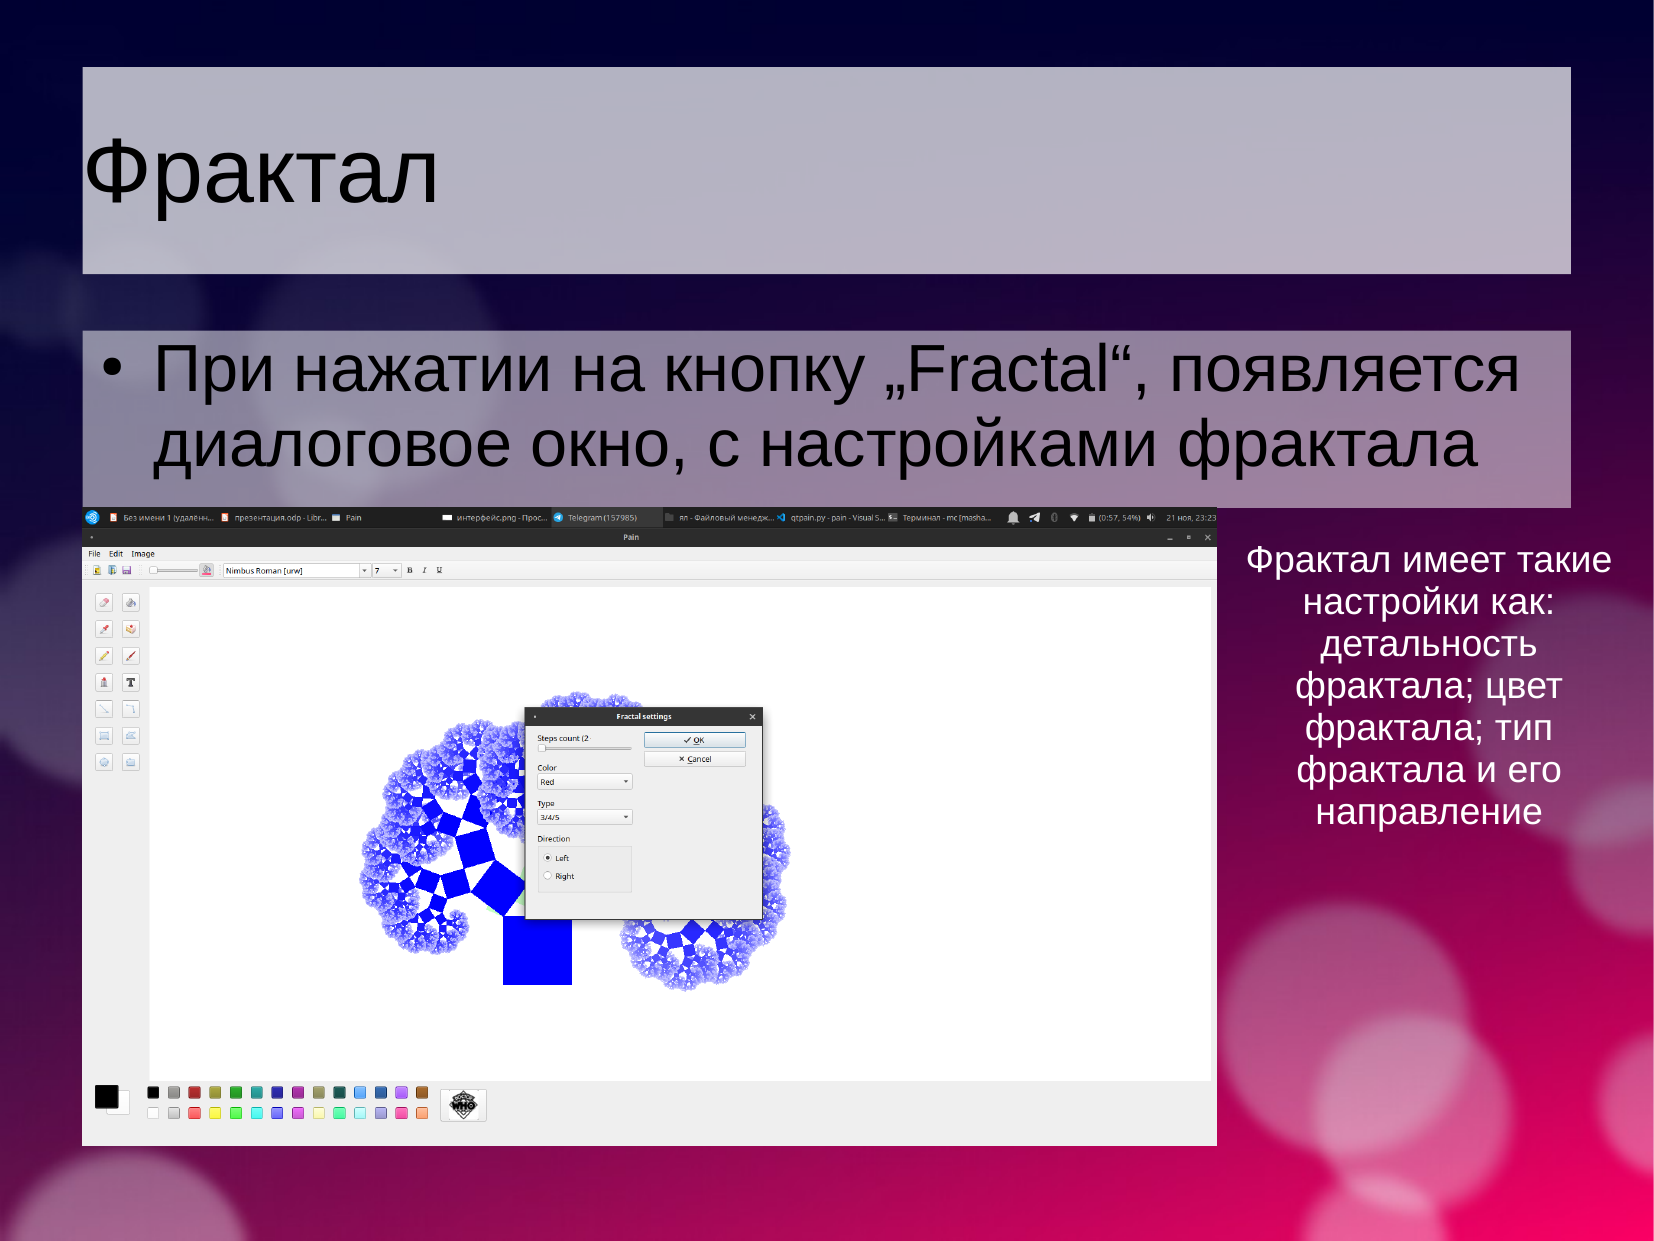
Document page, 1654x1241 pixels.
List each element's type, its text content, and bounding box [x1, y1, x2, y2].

picture [0, 0, 1654, 1241]
title Фрактал [82, 67, 1571, 275]
list При нажатии на кнопку „Fractal“, появляется диалоговое окно, с настройками фрактала [82, 330, 1571, 508]
text_box Фрактал имеет такие настройки как: детальность фрактала; цвет фрактала; тип фрактала и его направление [1228, 531, 1630, 1146]
